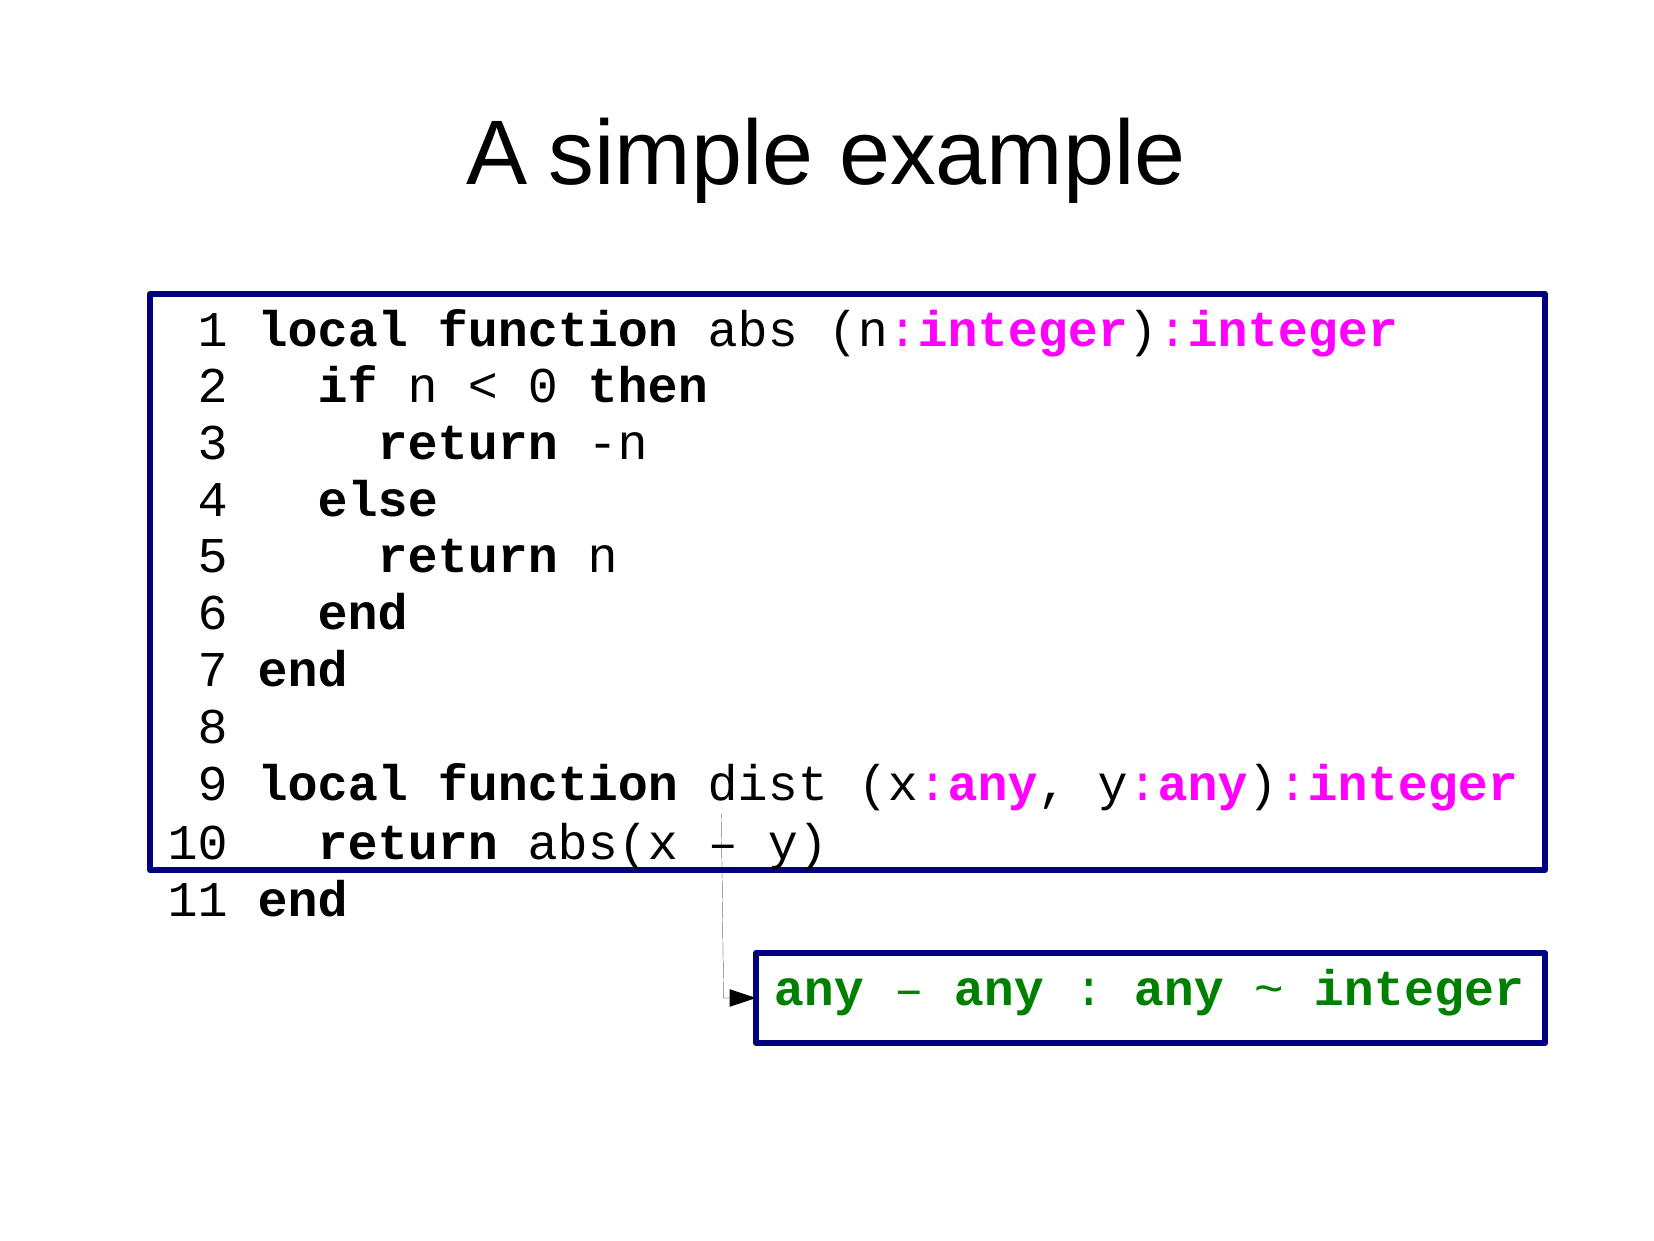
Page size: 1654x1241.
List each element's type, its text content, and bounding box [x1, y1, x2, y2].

text_box any – any : any ~ integer [756, 953, 1546, 1044]
text_box 1 local function abs (n:integer):integer 2 if n < 0 then 3 return -n 4 else 5 return n 6 end 7 end 8 9 local function dist (x:any, y:any):integer 10 return abs(x – y) 11 end [150, 293, 1546, 871]
title A simple example [82, 49, 1571, 257]
